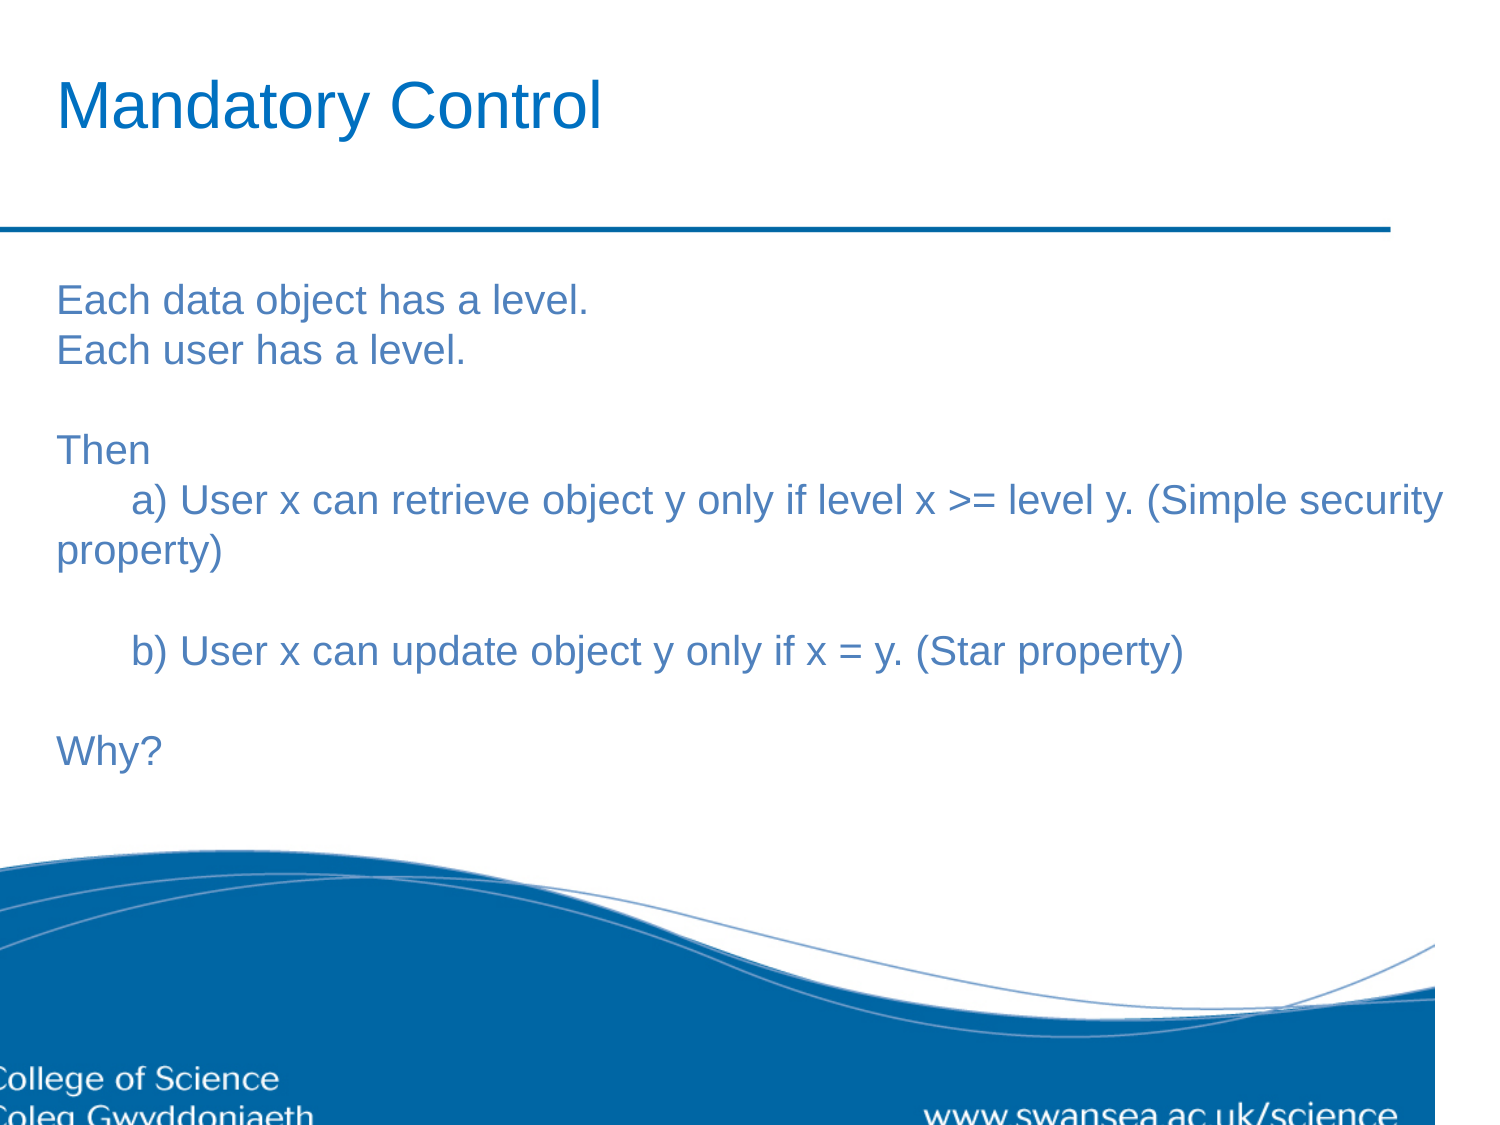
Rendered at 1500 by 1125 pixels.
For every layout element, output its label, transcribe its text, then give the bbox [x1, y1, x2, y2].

text_box Mandatory Control [41, 54, 1164, 150]
picture [0, 42, 1435, 1125]
text_box Each data object has a level. Each user has a level. Then a) User x can retrieve object y only if level x >= level y. (Simple security property) b) User x can update object y only if x = y. (Star property) Why? [41, 265, 1471, 781]
